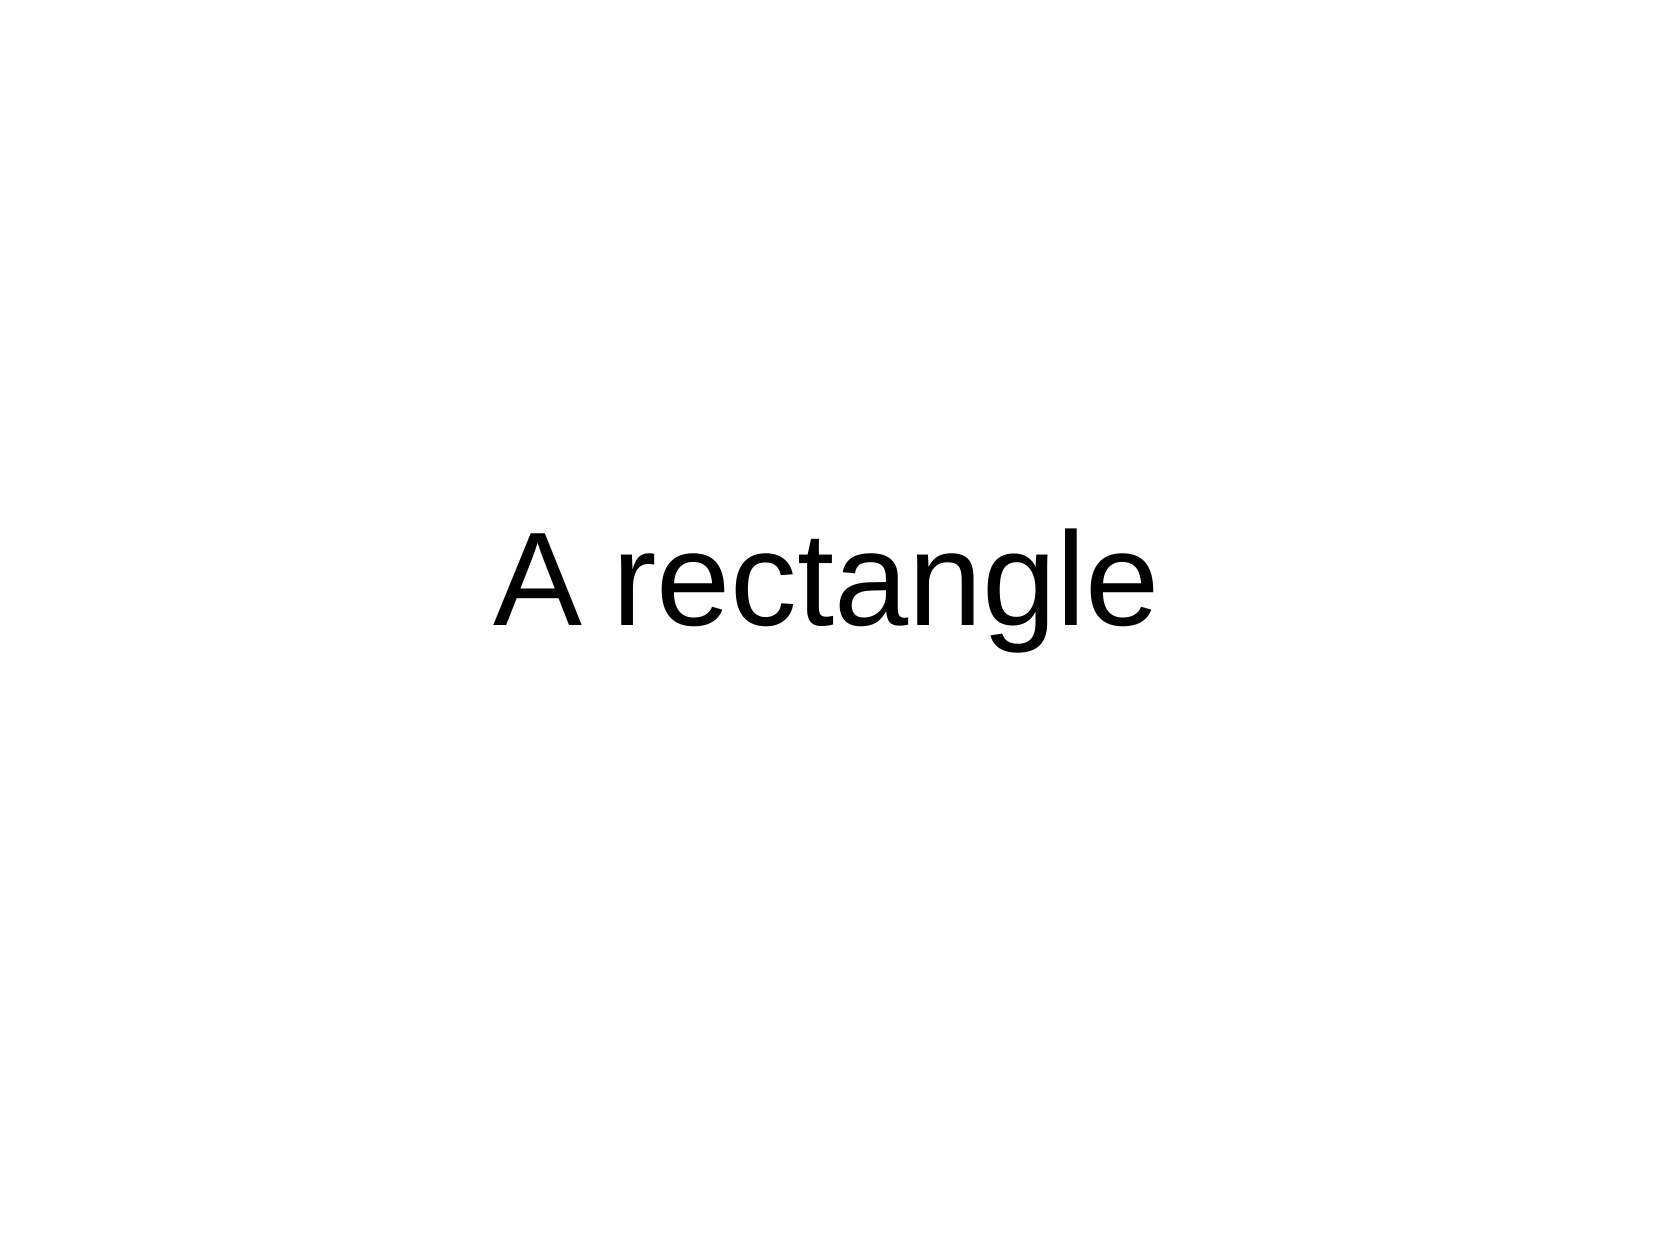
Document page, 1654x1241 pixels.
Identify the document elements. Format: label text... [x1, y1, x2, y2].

subtitle A rectangle [82, 56, 1571, 1102]
